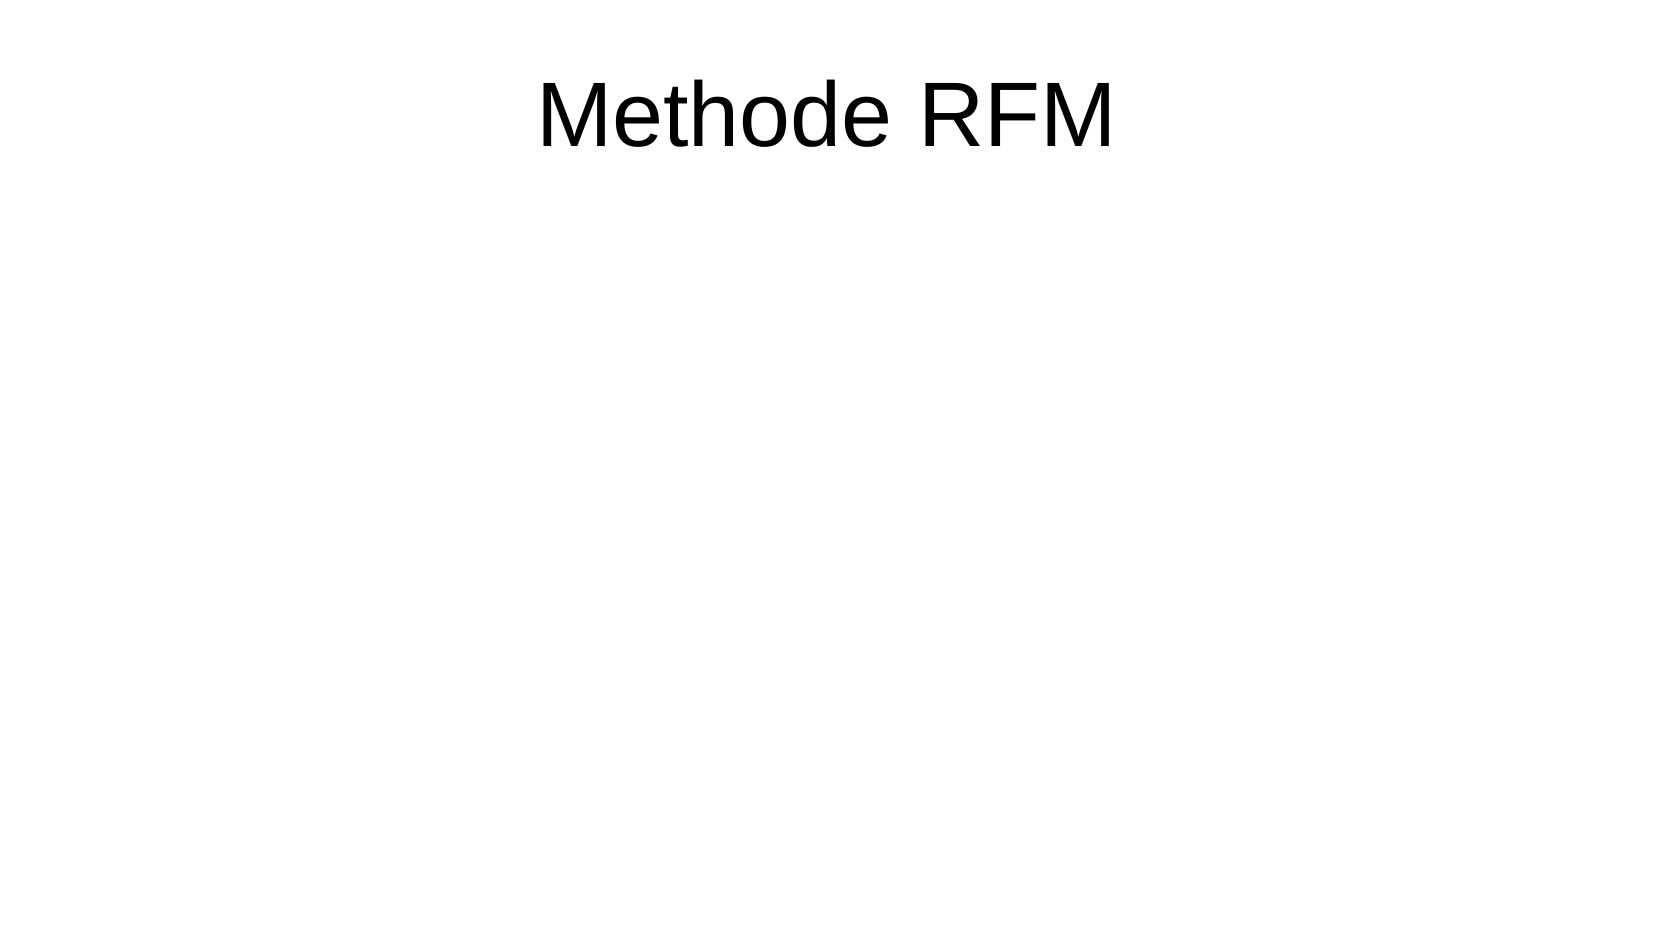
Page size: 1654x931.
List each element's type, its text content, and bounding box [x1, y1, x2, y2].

title Methode RFM [82, 37, 1571, 193]
